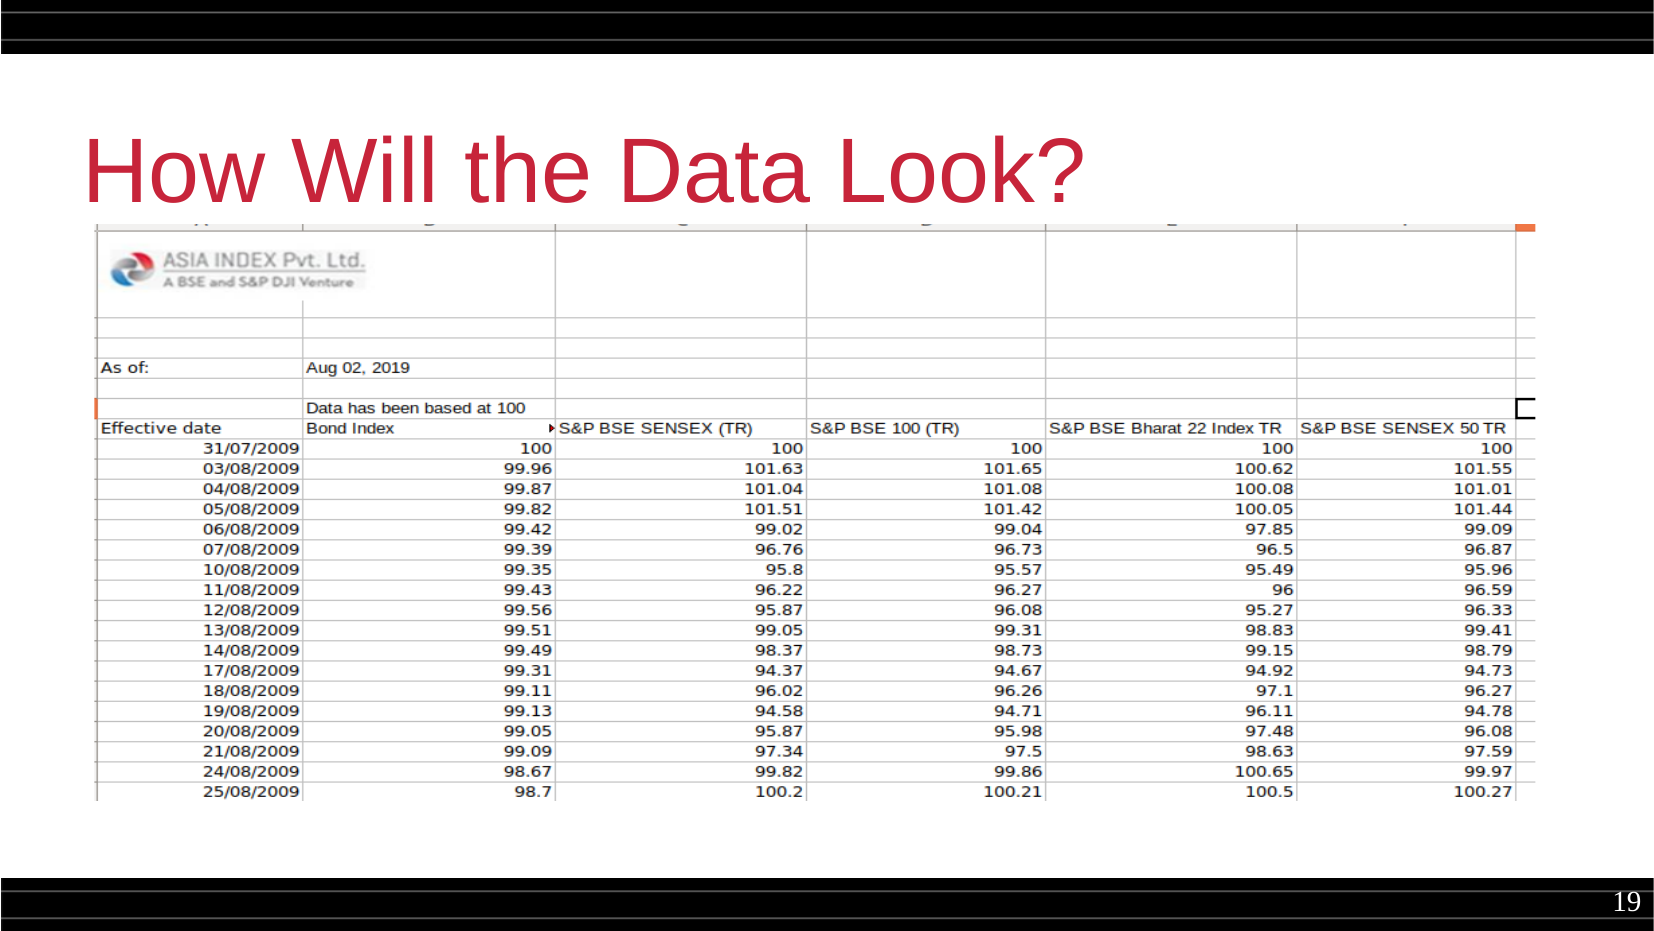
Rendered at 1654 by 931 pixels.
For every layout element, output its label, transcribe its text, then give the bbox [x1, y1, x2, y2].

picture [94, 224, 1536, 801]
picture [1, 878, 1654, 931]
picture [1, 0, 1654, 54]
title How Will the Data Look? [82, 92, 1571, 249]
